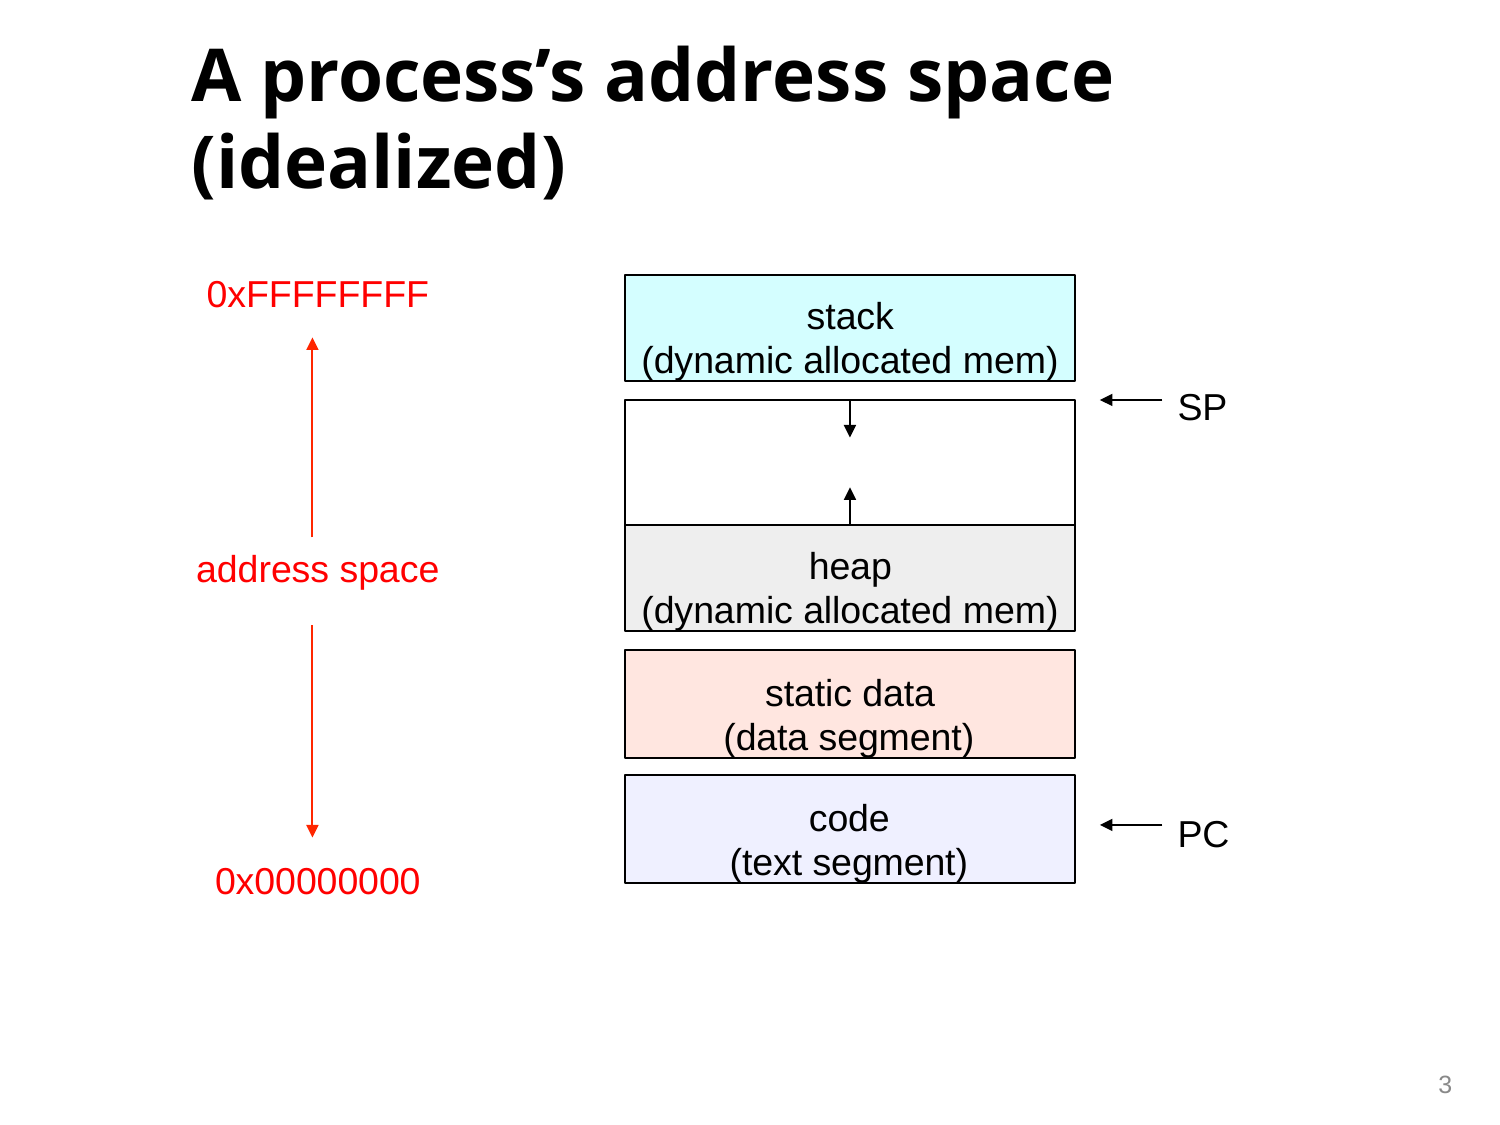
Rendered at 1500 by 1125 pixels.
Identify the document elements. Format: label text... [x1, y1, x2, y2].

text_box heap (dynamic allocated mem) [624, 526, 1075, 632]
text_box <number> [1423, 1069, 1459, 1099]
text_box 0x00000000 [212, 855, 424, 903]
text_box address space [194, 542, 443, 591]
text_box code (text segment) [624, 774, 1075, 883]
text_box [306, 824, 319, 838]
text_box [843, 487, 857, 500]
text_box 0xFFFFFFFF [204, 267, 432, 316]
text_box PC [1175, 807, 1232, 855]
text_box SP [1175, 380, 1230, 428]
text_box [1099, 393, 1113, 407]
text_box [1099, 818, 1113, 832]
text_box static data (data segment) [624, 650, 1075, 758]
text_box stack (dynamic allocated mem) [624, 274, 1075, 382]
text_box [306, 337, 319, 350]
text_box [843, 424, 857, 438]
title A process’s address space (idealized) [189, 19, 1312, 210]
